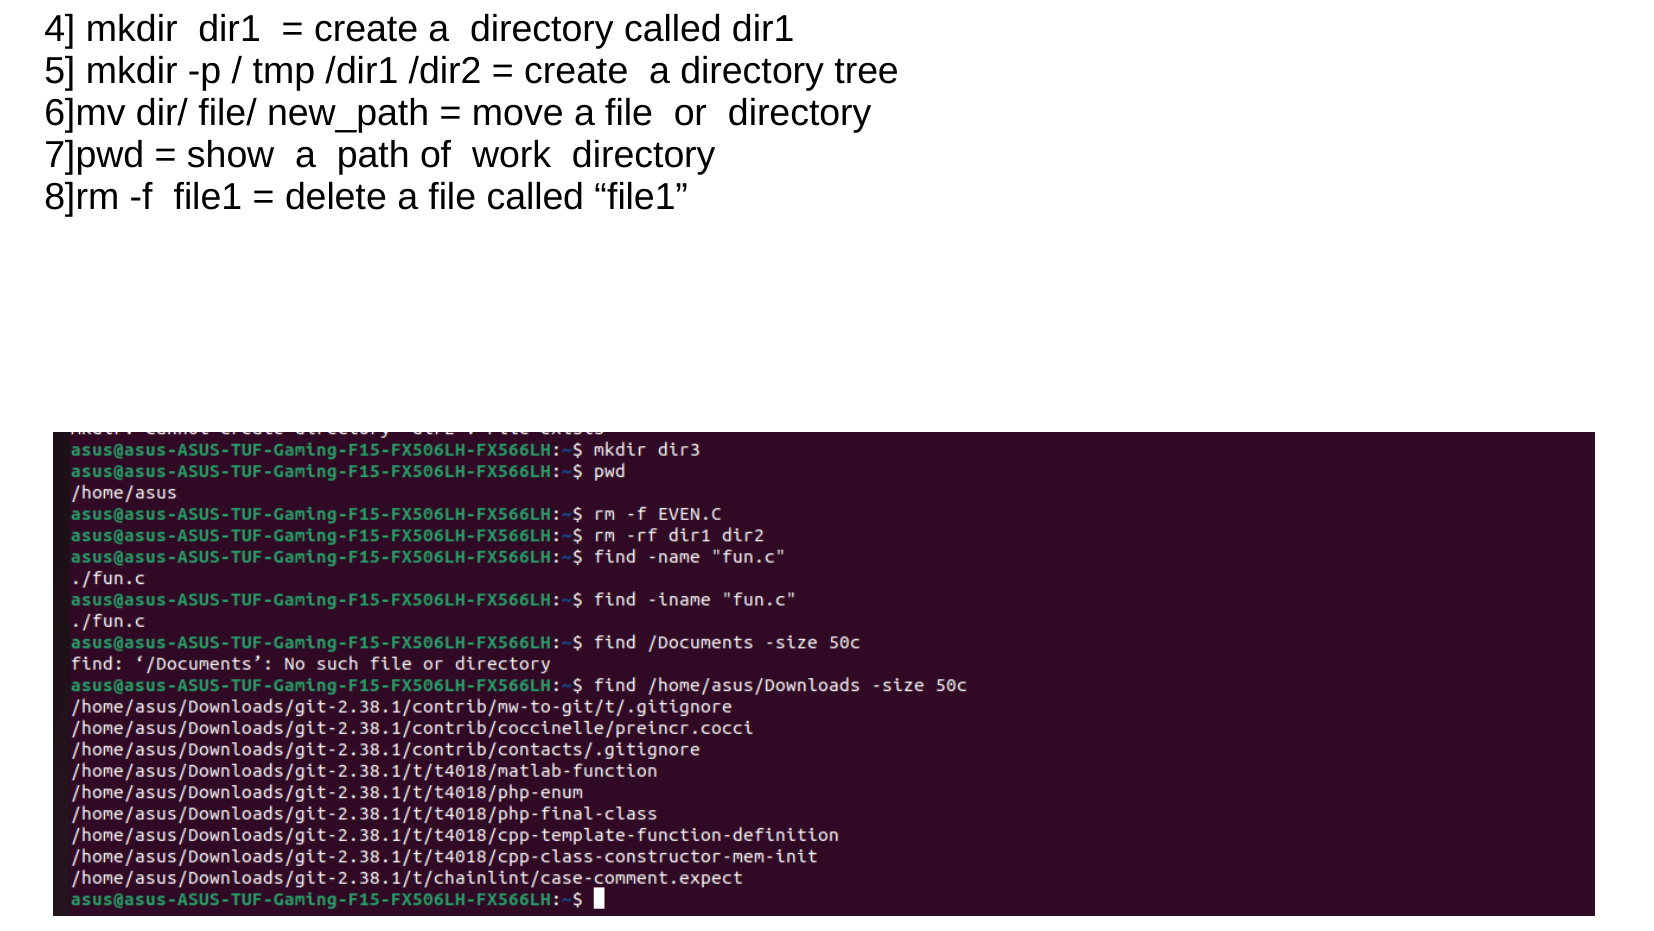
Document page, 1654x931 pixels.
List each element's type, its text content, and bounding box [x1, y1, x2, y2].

text_box 4] mkdir dir1 = create a directory called dir1 5] mkdir -p / tmp /dir1 /dir2 = create a directory tree 6]mv dir/ file/ new_path = move a file or directory 7]pwd = show a path of work directory 8]rm -f file1 = delete a file called “file1” [29, 0, 1536, 225]
picture [53, 432, 1595, 916]
